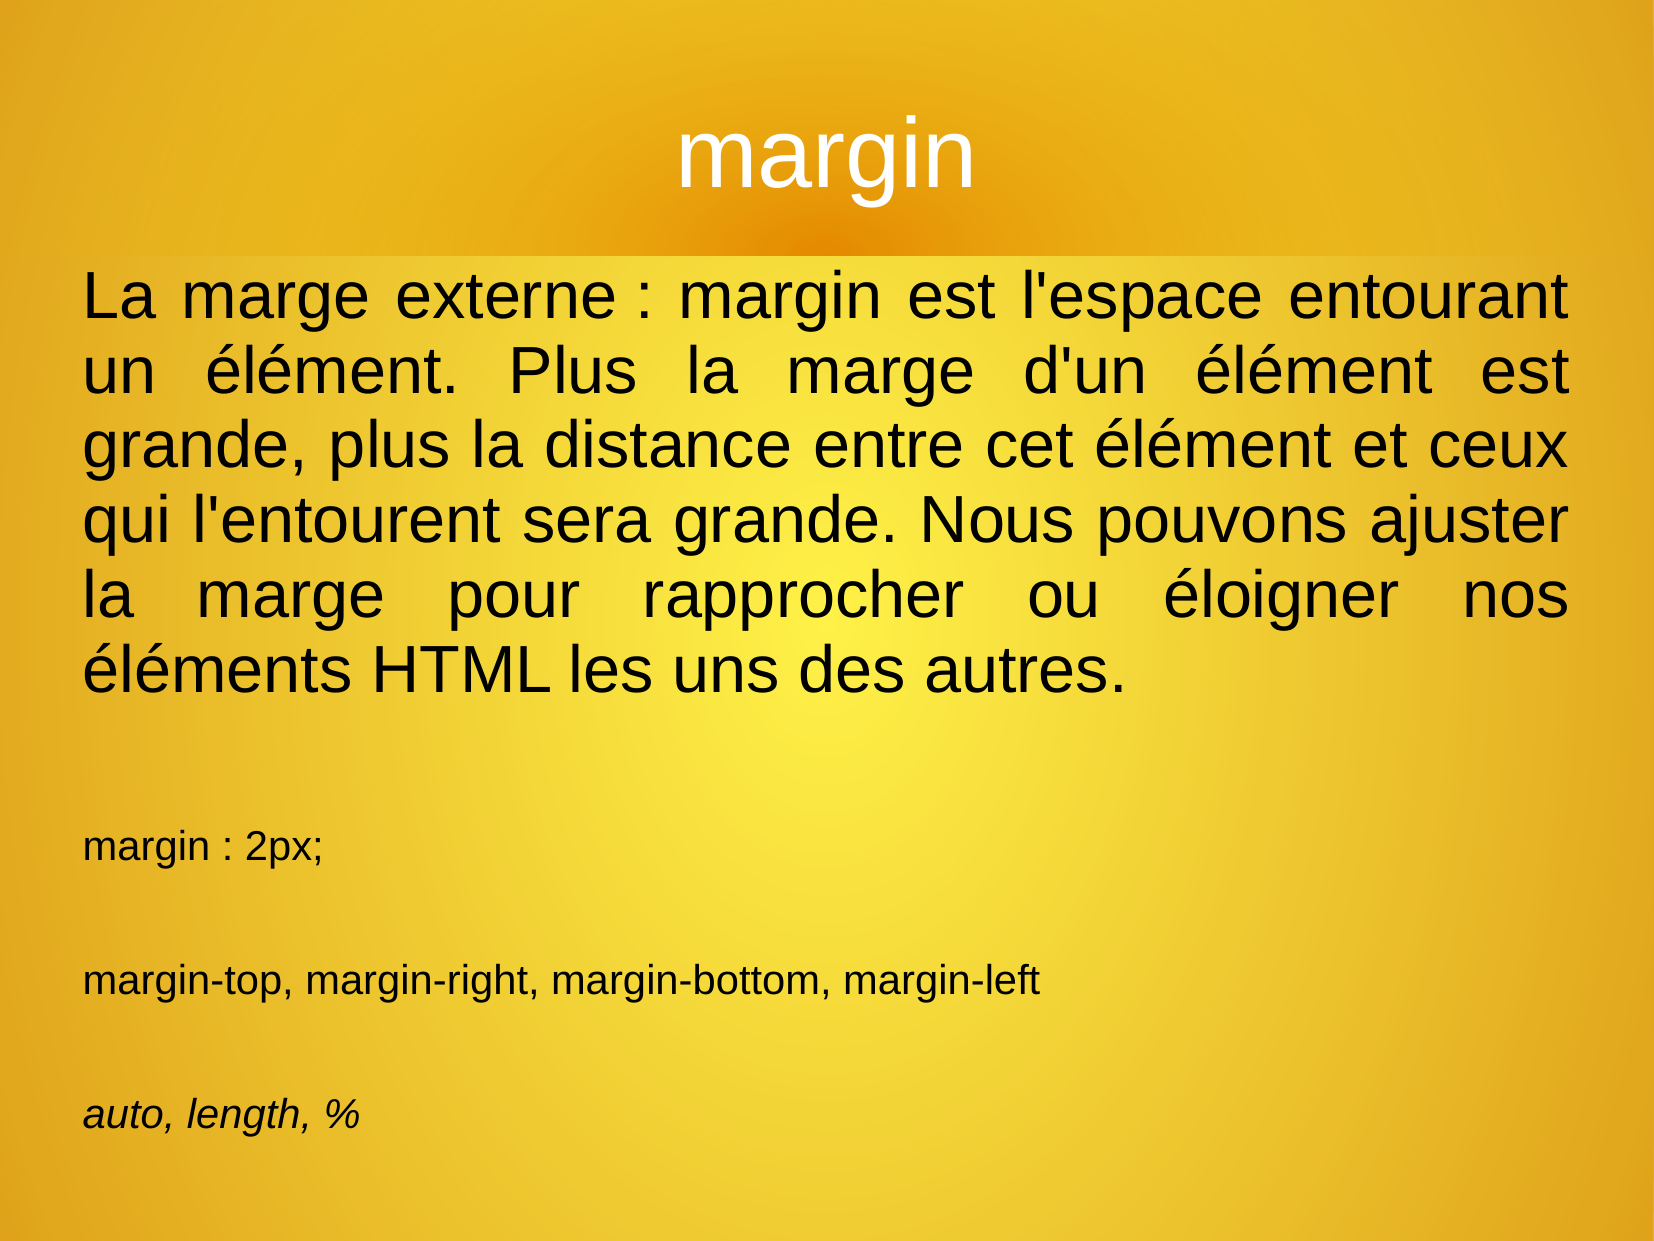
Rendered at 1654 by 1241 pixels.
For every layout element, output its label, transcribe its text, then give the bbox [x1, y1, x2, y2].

title margin [82, 49, 1571, 257]
subtitle La marge externe : margin est l'espace entourant un élément. Plus la marge d'un élément est grande, plus la distance entre cet élément et ceux qui l'entourent sera grande. Nous pouvons ajuster la marge pour rapprocher ou éloigner nos éléments HTML les uns des autres. margin : 2px; margin-top, margin-right, margin-bottom, margin-left auto, length, % [82, 258, 1571, 1236]
